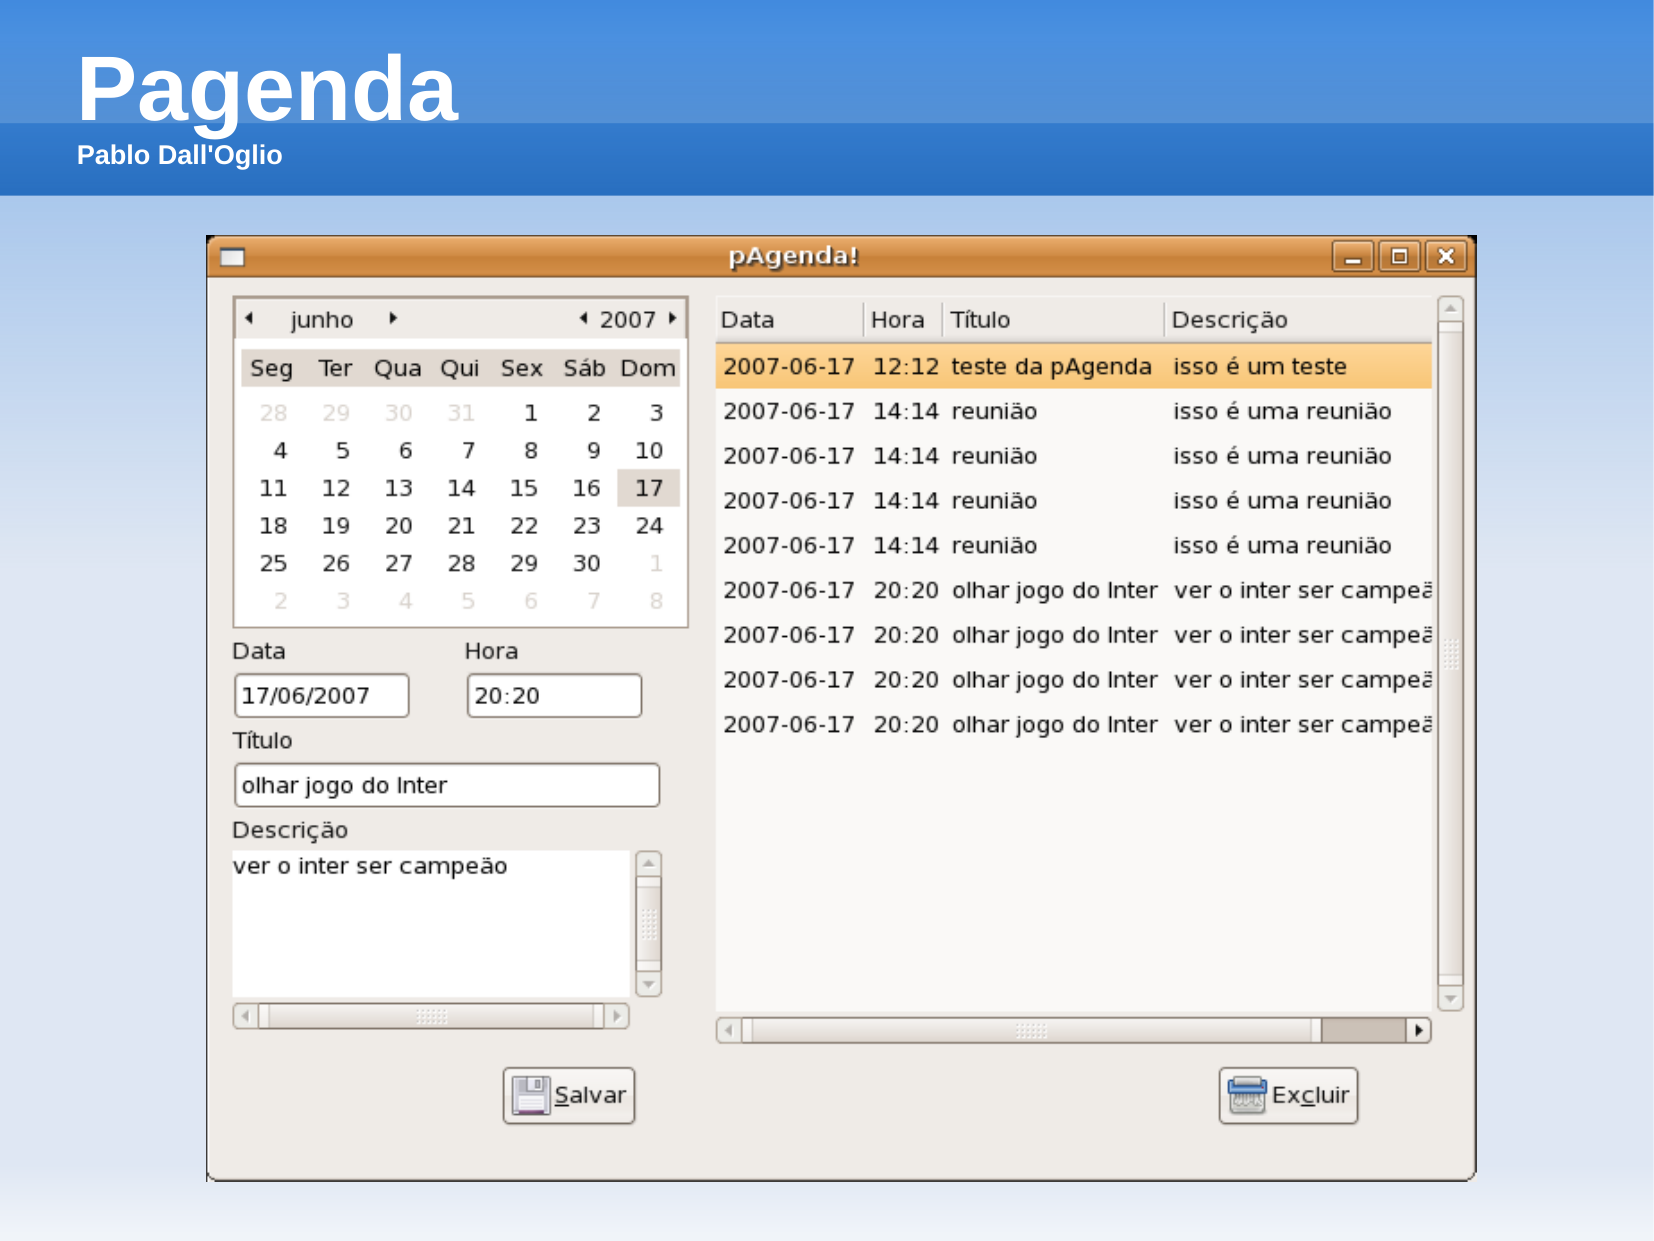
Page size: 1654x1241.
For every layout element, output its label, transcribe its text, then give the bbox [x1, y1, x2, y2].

title Pagenda Pablo Dall'Oglio [76, 0, 1565, 208]
picture [0, 0, 1654, 1241]
